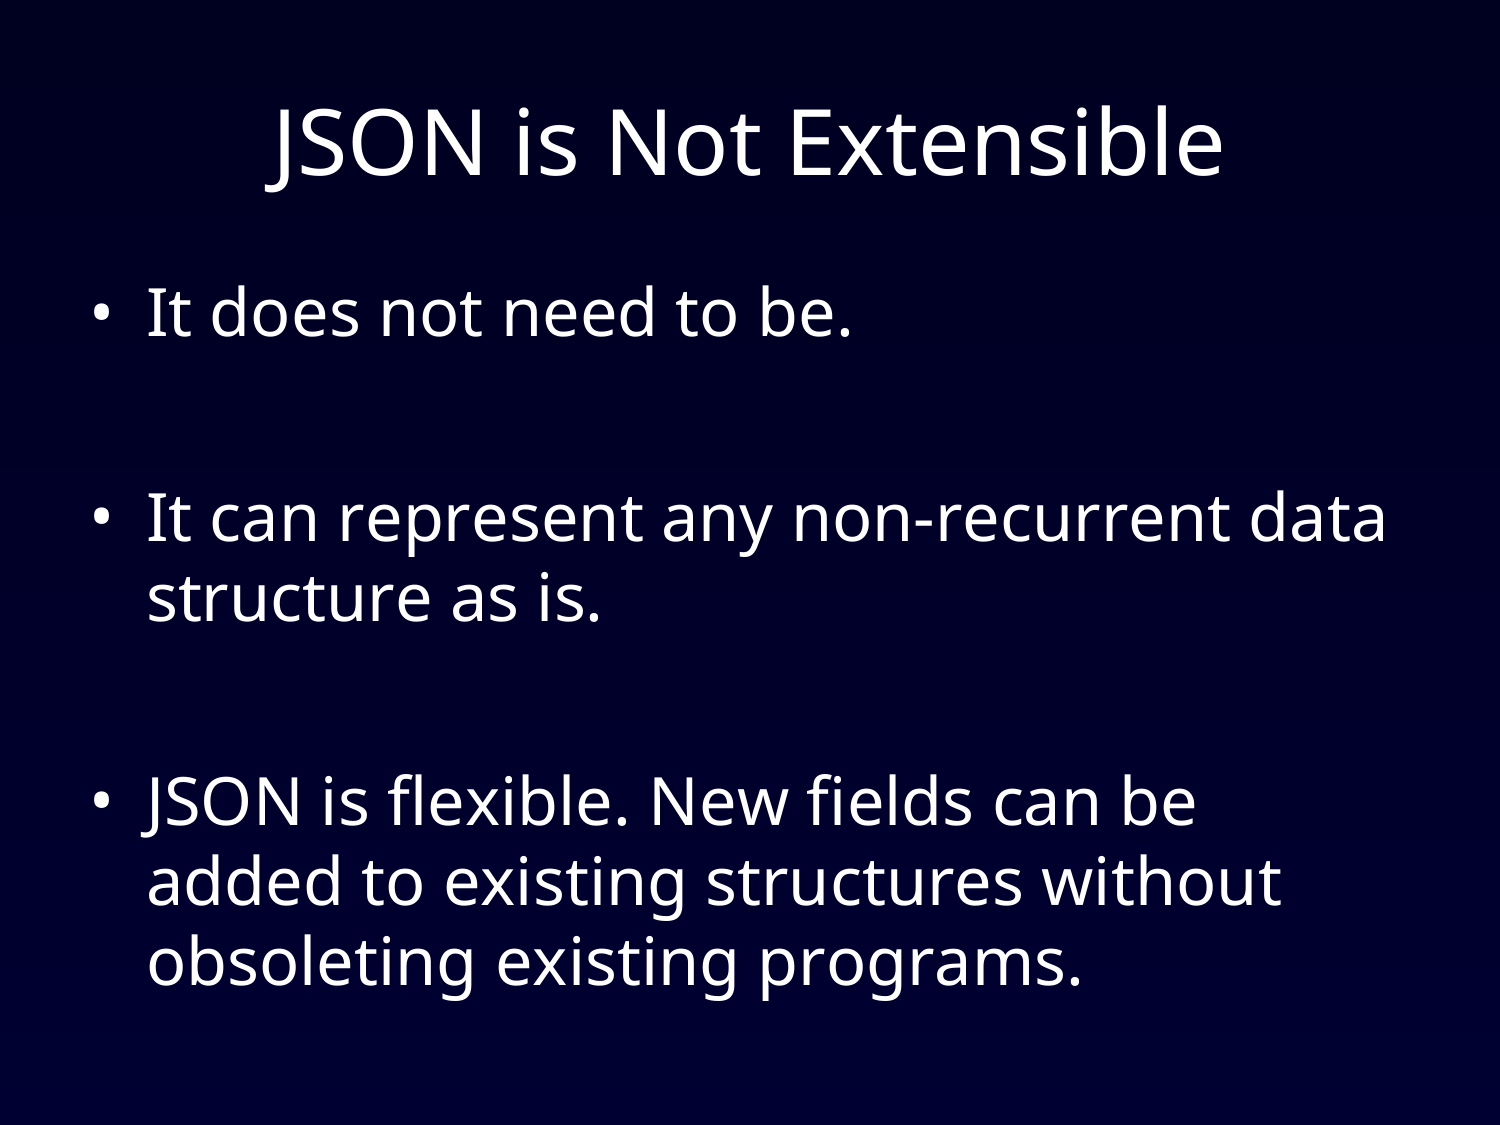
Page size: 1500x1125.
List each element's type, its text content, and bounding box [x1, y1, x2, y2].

title JSON is Not Extensible [75, 45, 1426, 233]
list It does not need to be. It can represent any non-recurrent data structure as is. JSON is flexible. New fields can be added to existing structures without obsoleting existing programs. [75, 262, 1426, 1101]
